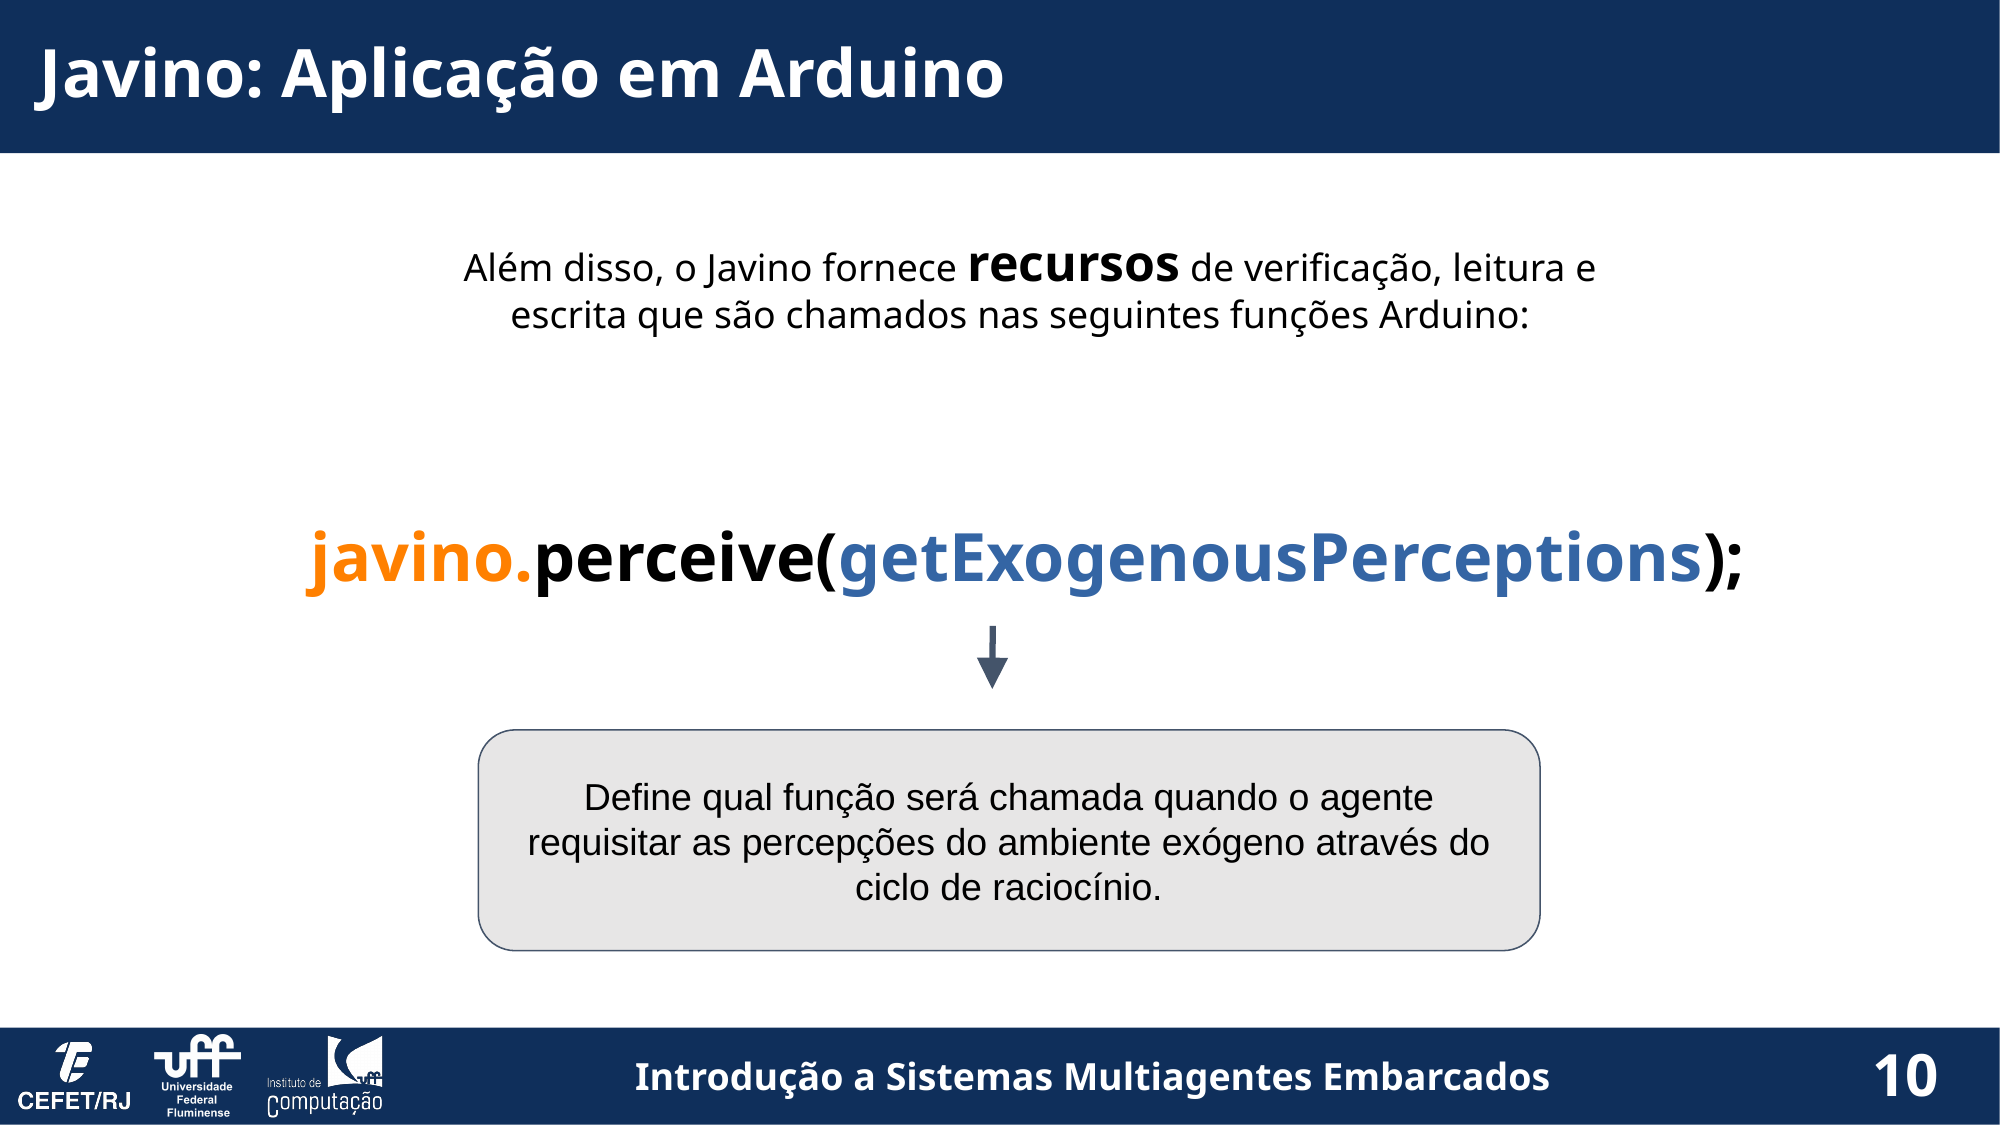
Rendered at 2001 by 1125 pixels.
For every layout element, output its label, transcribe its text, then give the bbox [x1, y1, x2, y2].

text_box Além disso, o Javino fornece recursos de verificação, leitura e escrita que são chamados nas seguintes funções Arduino: [391, 224, 1670, 357]
text_box javino.perceive(getExogenousPerceptions); [296, 507, 1778, 603]
picture [153, 1033, 242, 1122]
picture [18, 1021, 130, 1125]
text_box Define qual função será chamada quando o agente requisitar as percepções do ambiente exógeno através do ciclo de raciocínio. [478, 729, 1541, 951]
text_box Javino: Aplicação em Arduino [25, 23, 2000, 119]
picture [265, 1033, 384, 1118]
